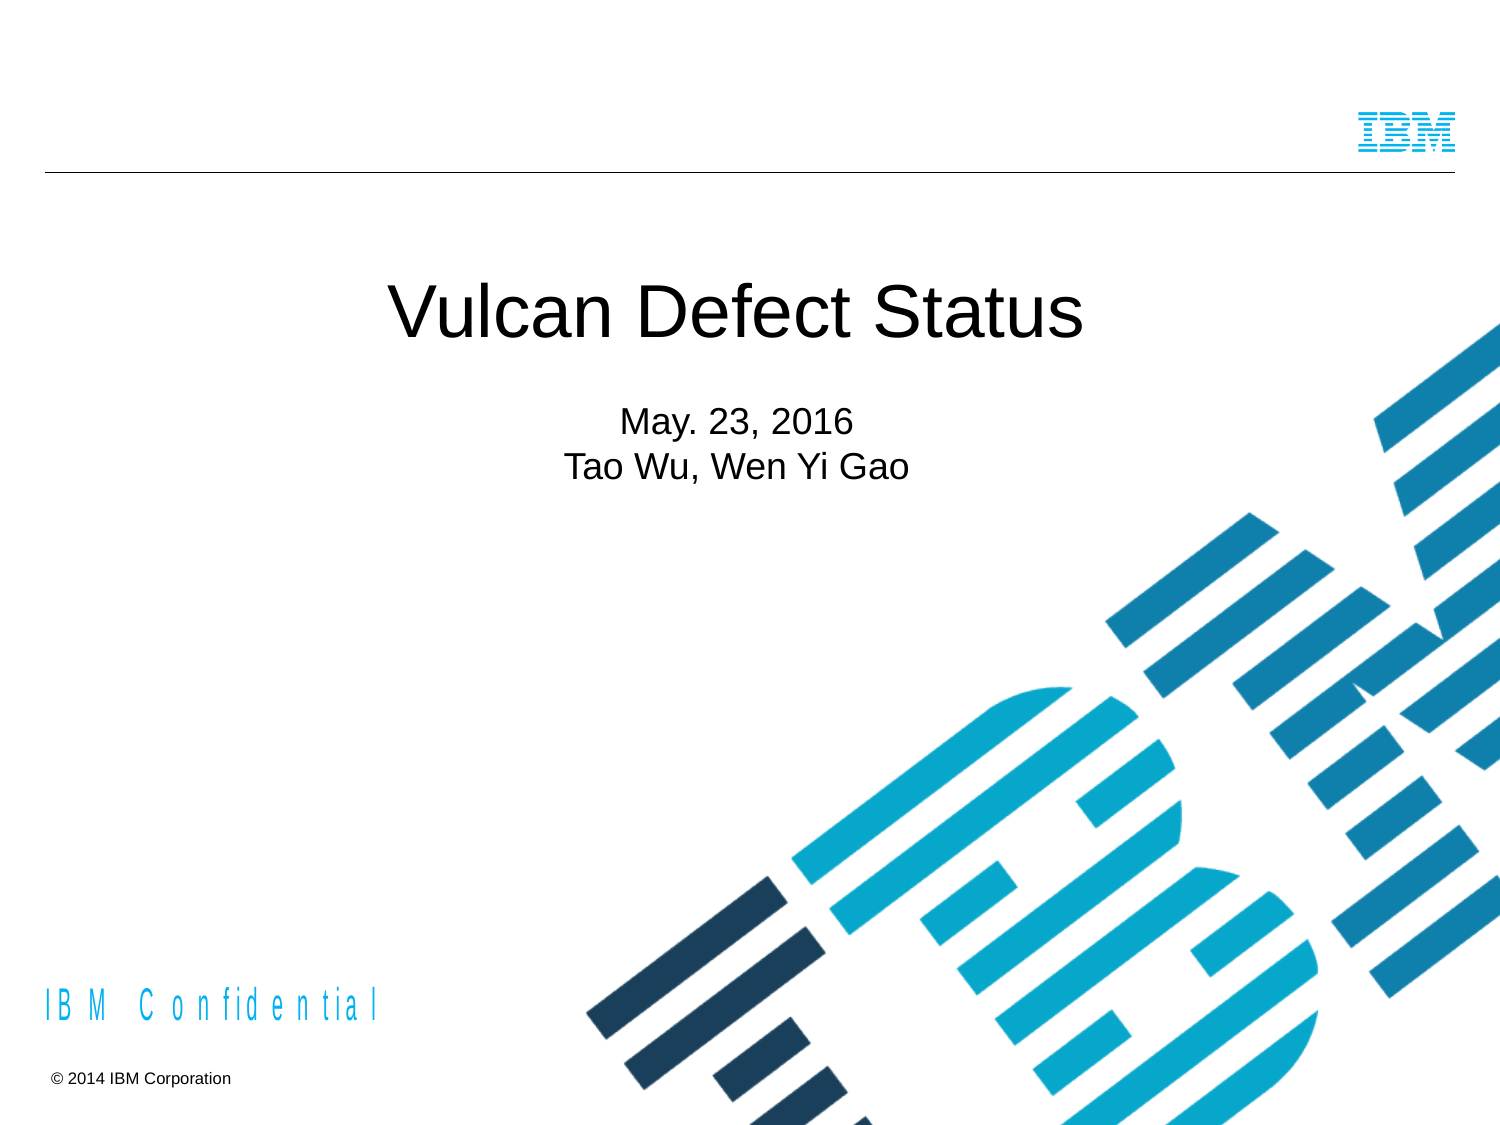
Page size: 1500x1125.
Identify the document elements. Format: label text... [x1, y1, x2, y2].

title Vulcan Defect Status May. 23, 2016 Tao Wu, Wen Yi Gao [22, 196, 1416, 554]
picture [585, 308, 1500, 1125]
picture [1358, 112, 1455, 152]
picture [29, 972, 400, 1040]
